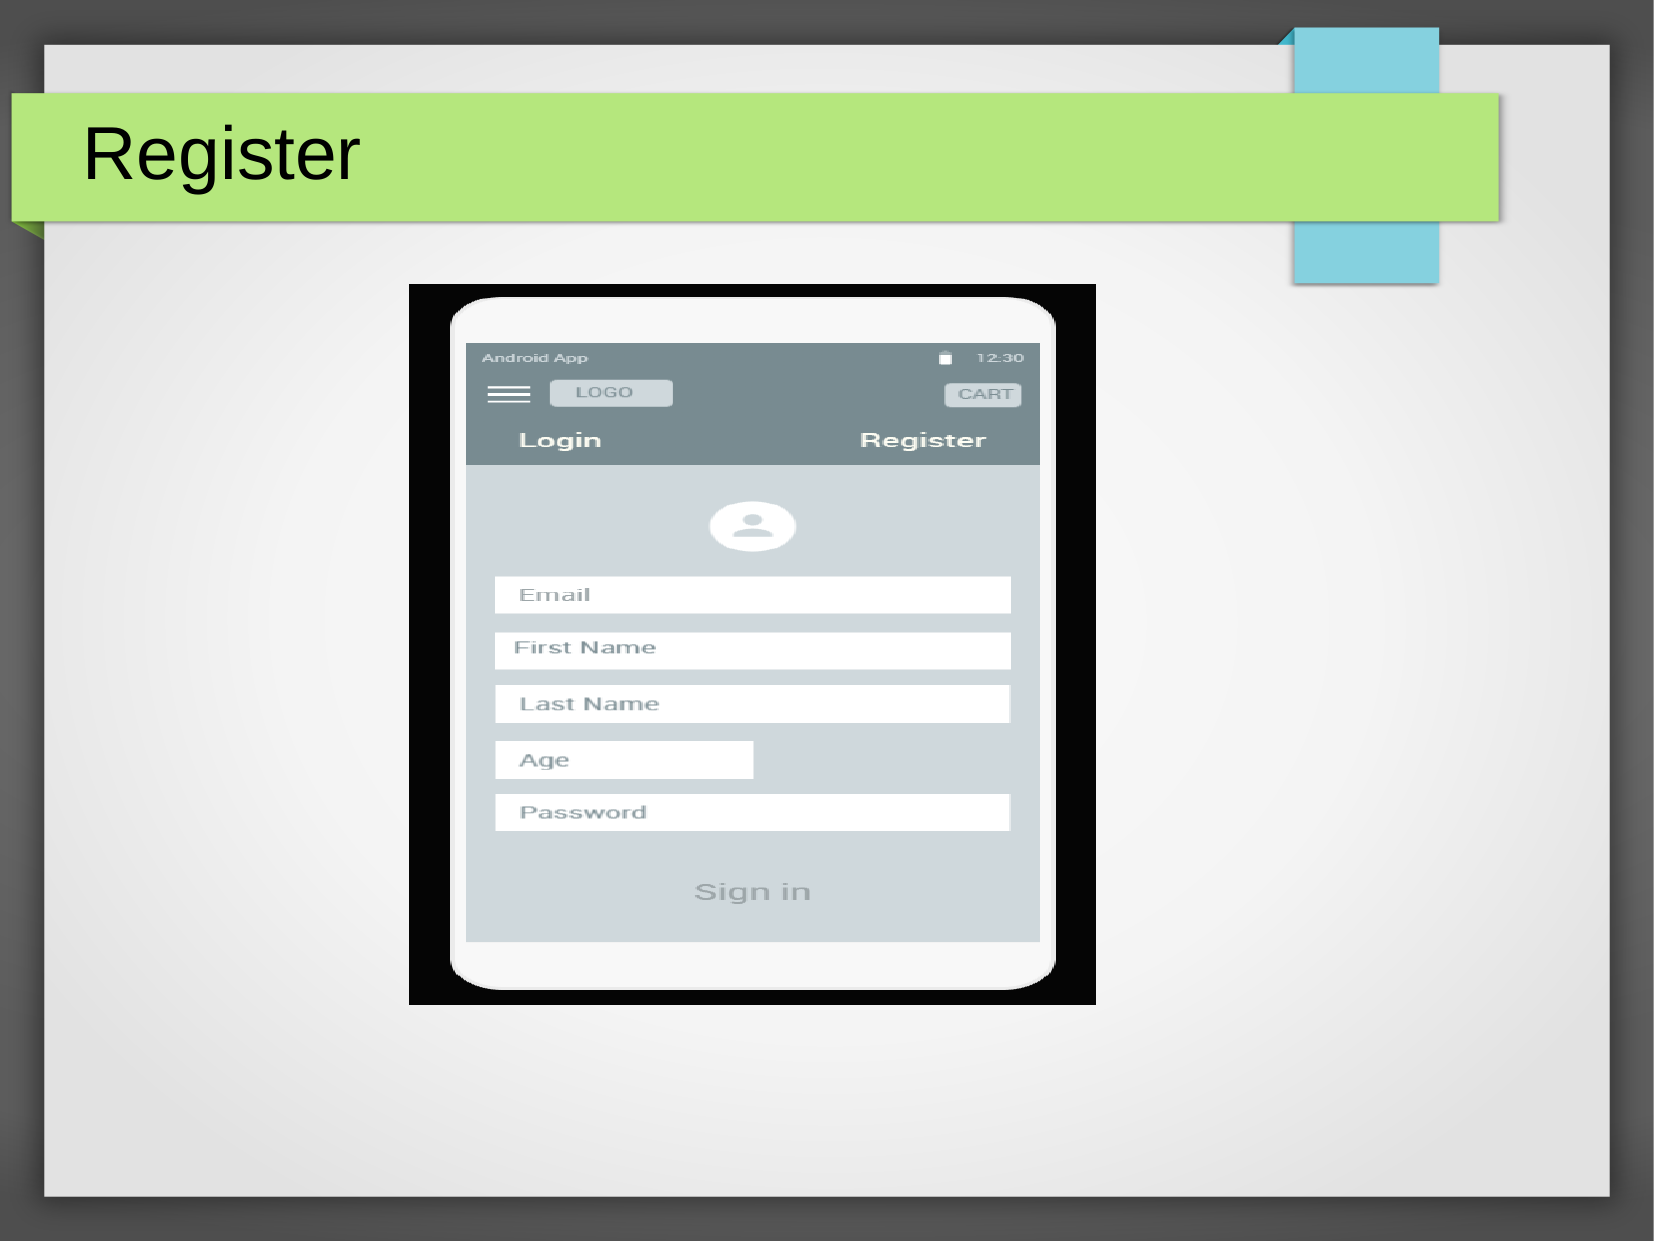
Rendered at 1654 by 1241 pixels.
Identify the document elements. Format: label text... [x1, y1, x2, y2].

title Register [82, 94, 1264, 213]
picture [0, 0, 1654, 1241]
